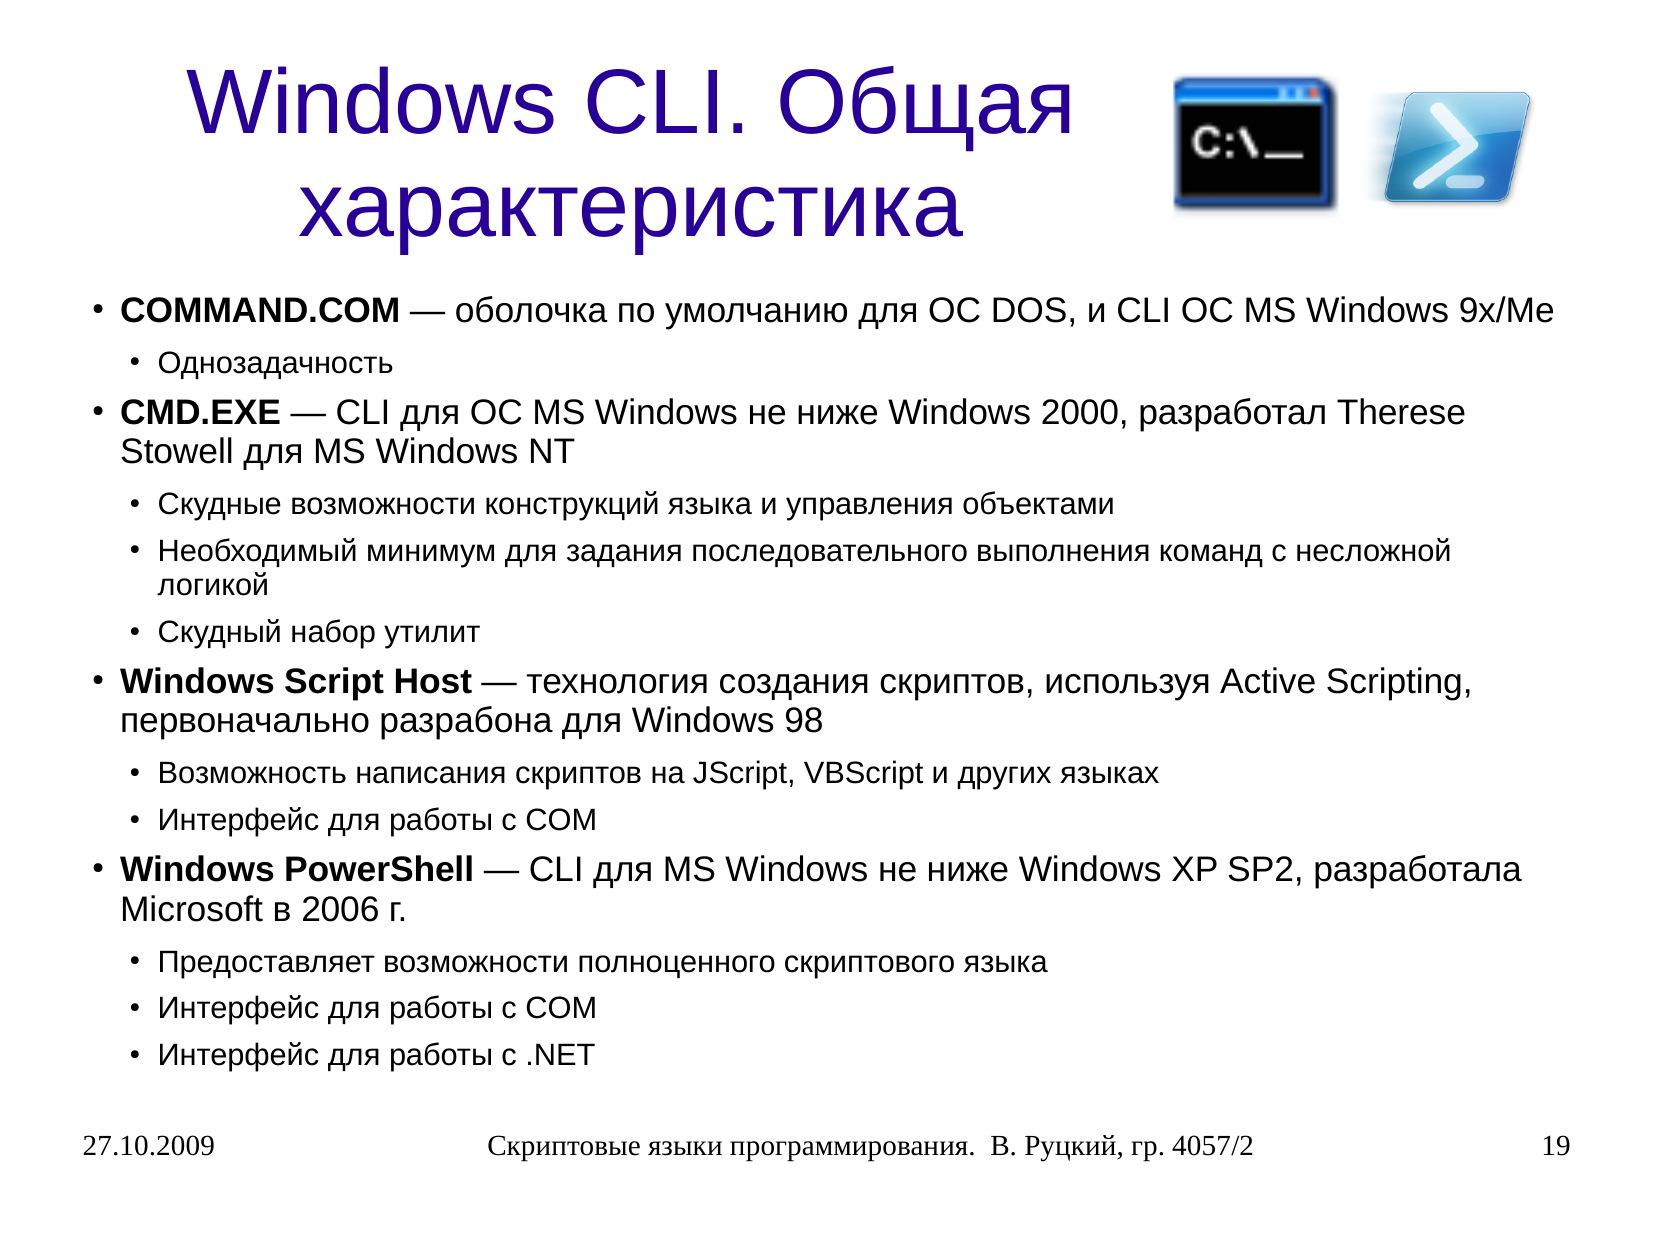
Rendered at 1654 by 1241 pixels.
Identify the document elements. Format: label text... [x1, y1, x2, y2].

list COMMAND.COM — оболочка по умолчанию для ОС DOS, и CLI ОС MS Windows 9x/Me Однозадачность CMD.EXE — CLI для ОС MS Windows не ниже Windows 2000, разработал Therese Stowell для MS Windows NT Скудные возможности конструкций языка и управления объектами Необходимый минимум для задания последовательного выполнения команд с несложной логикой Скудный набор утилит Windows Script Host — технология создания скриптов, используя Active Scripting, первоначально разрабона для Windows 98 Возможность написания скриптов на JScript, VBScript и других языках Интерфейс для работы с COM Windows PowerShell — CLI для MS Windows не ниже Windows XP SP2, разработала Microsoft в 2006 г. Предоставляет возможности полноценного скриптового языка Интерфейс для работы с COM Интерфейс для работы с .NET [82, 290, 1571, 1109]
picture [1151, 58, 1536, 243]
title Windows CLI. Общая характеристика [82, 49, 1182, 257]
